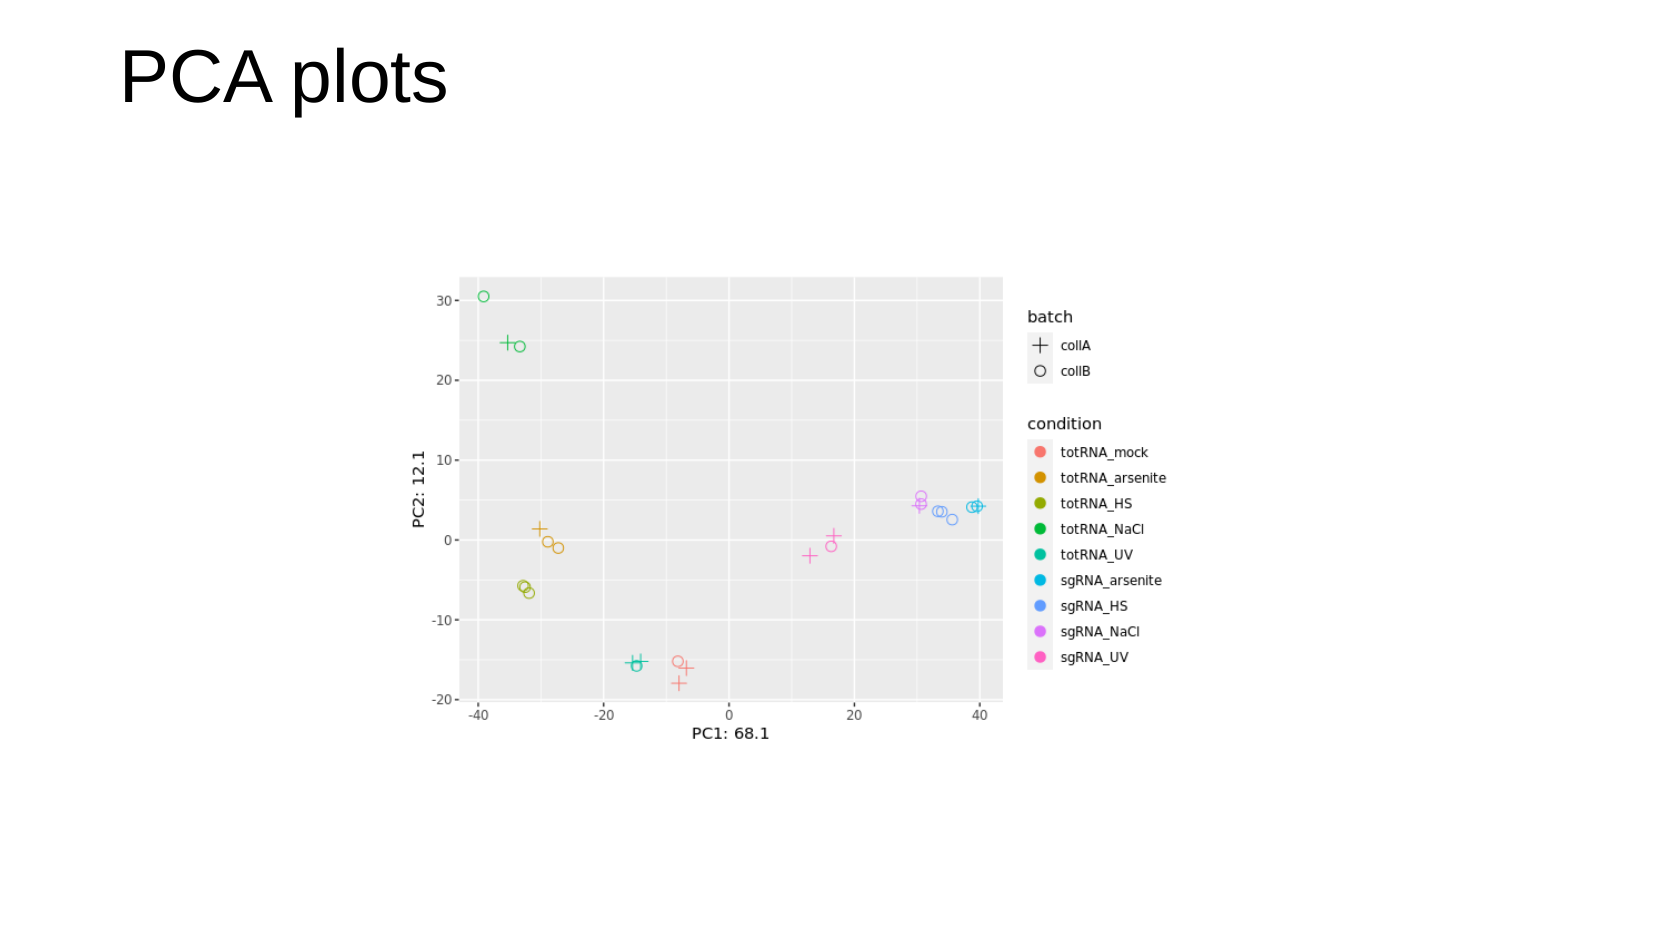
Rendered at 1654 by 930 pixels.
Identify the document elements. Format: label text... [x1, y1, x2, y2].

picture [405, 269, 1183, 751]
text_box PCA plots [105, 27, 1382, 210]
